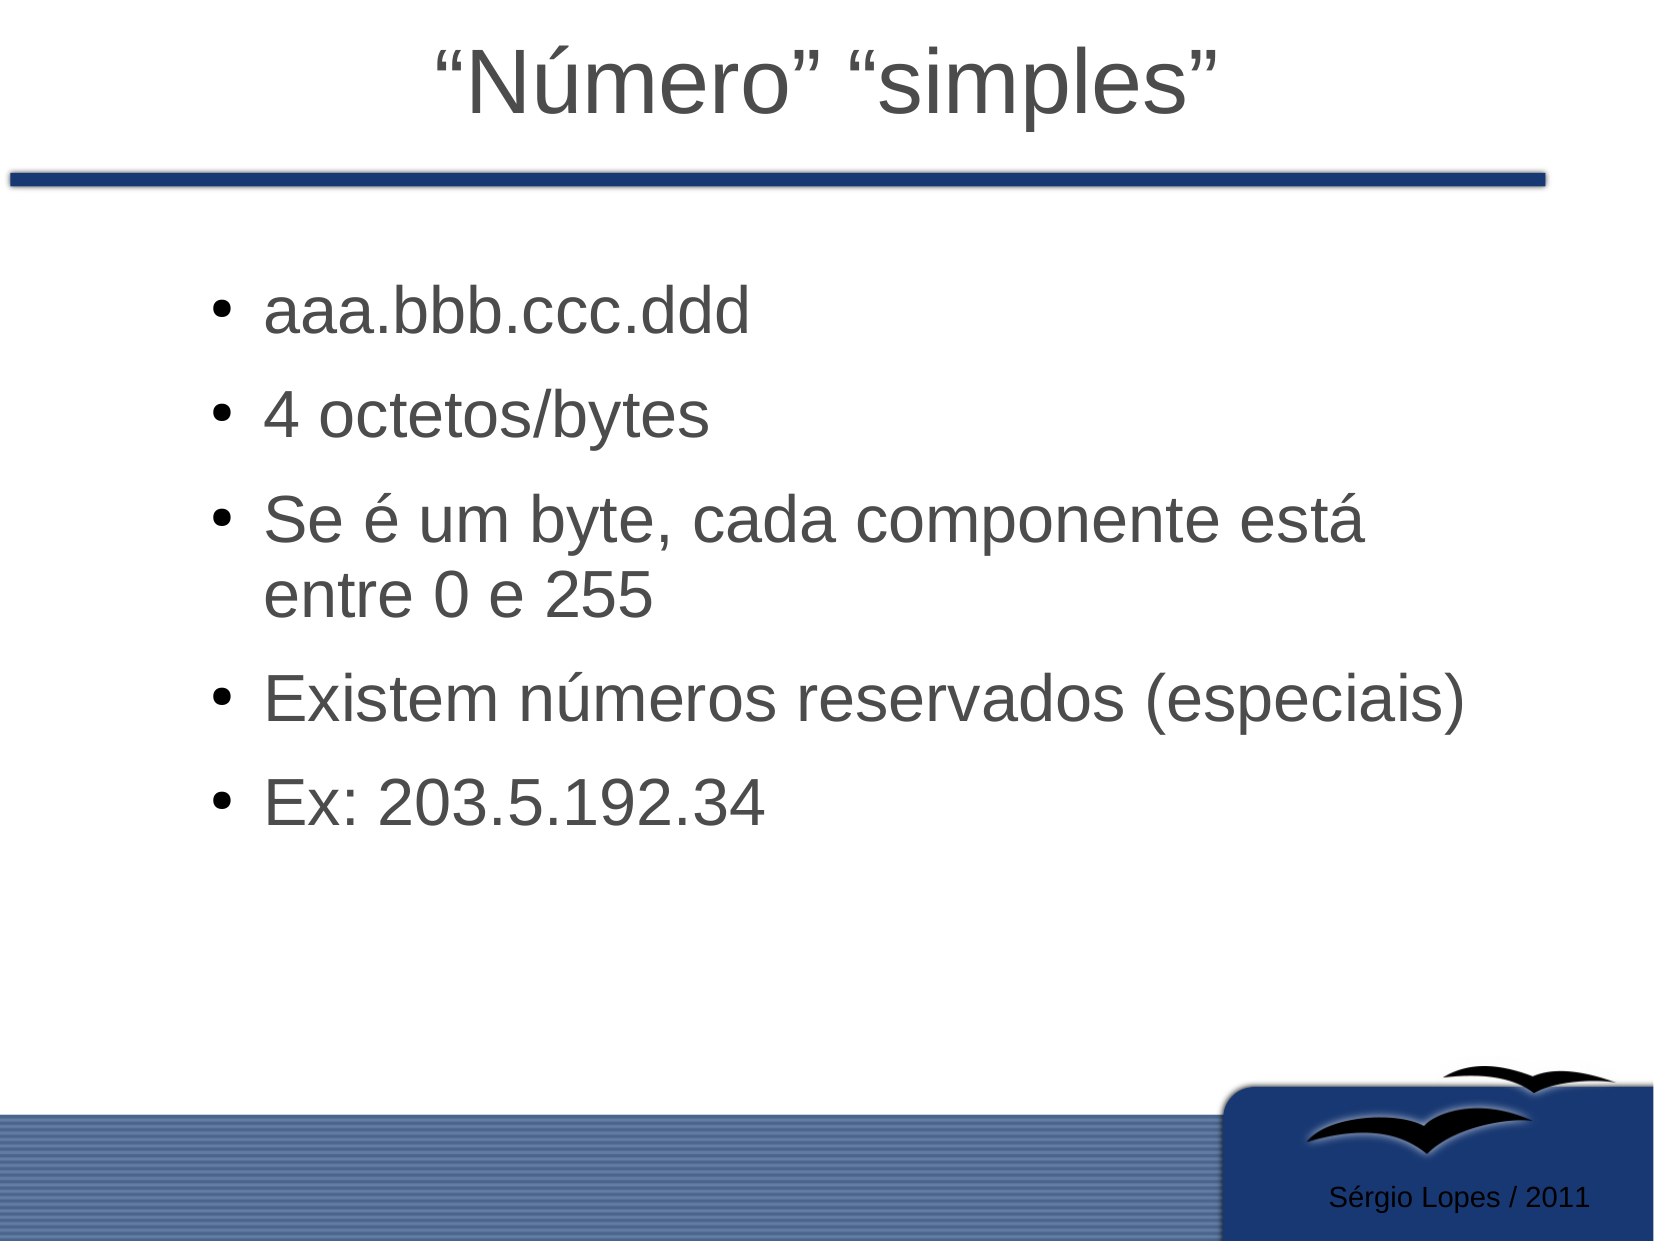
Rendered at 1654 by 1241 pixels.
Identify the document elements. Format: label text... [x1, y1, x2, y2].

picture [0, 0, 1654, 1241]
list aaa.bbb.ccc.ddd 4 octetos/bytes Se é um byte, cada componente está entre 0 e 255 Existem números reservados (especiais) Ex: 203.5.192.34 [121, 273, 1534, 1056]
text_box Sérgio Lopes / 2011 [1328, 1181, 1588, 1214]
title “Número” “simples” [121, 0, 1534, 164]
